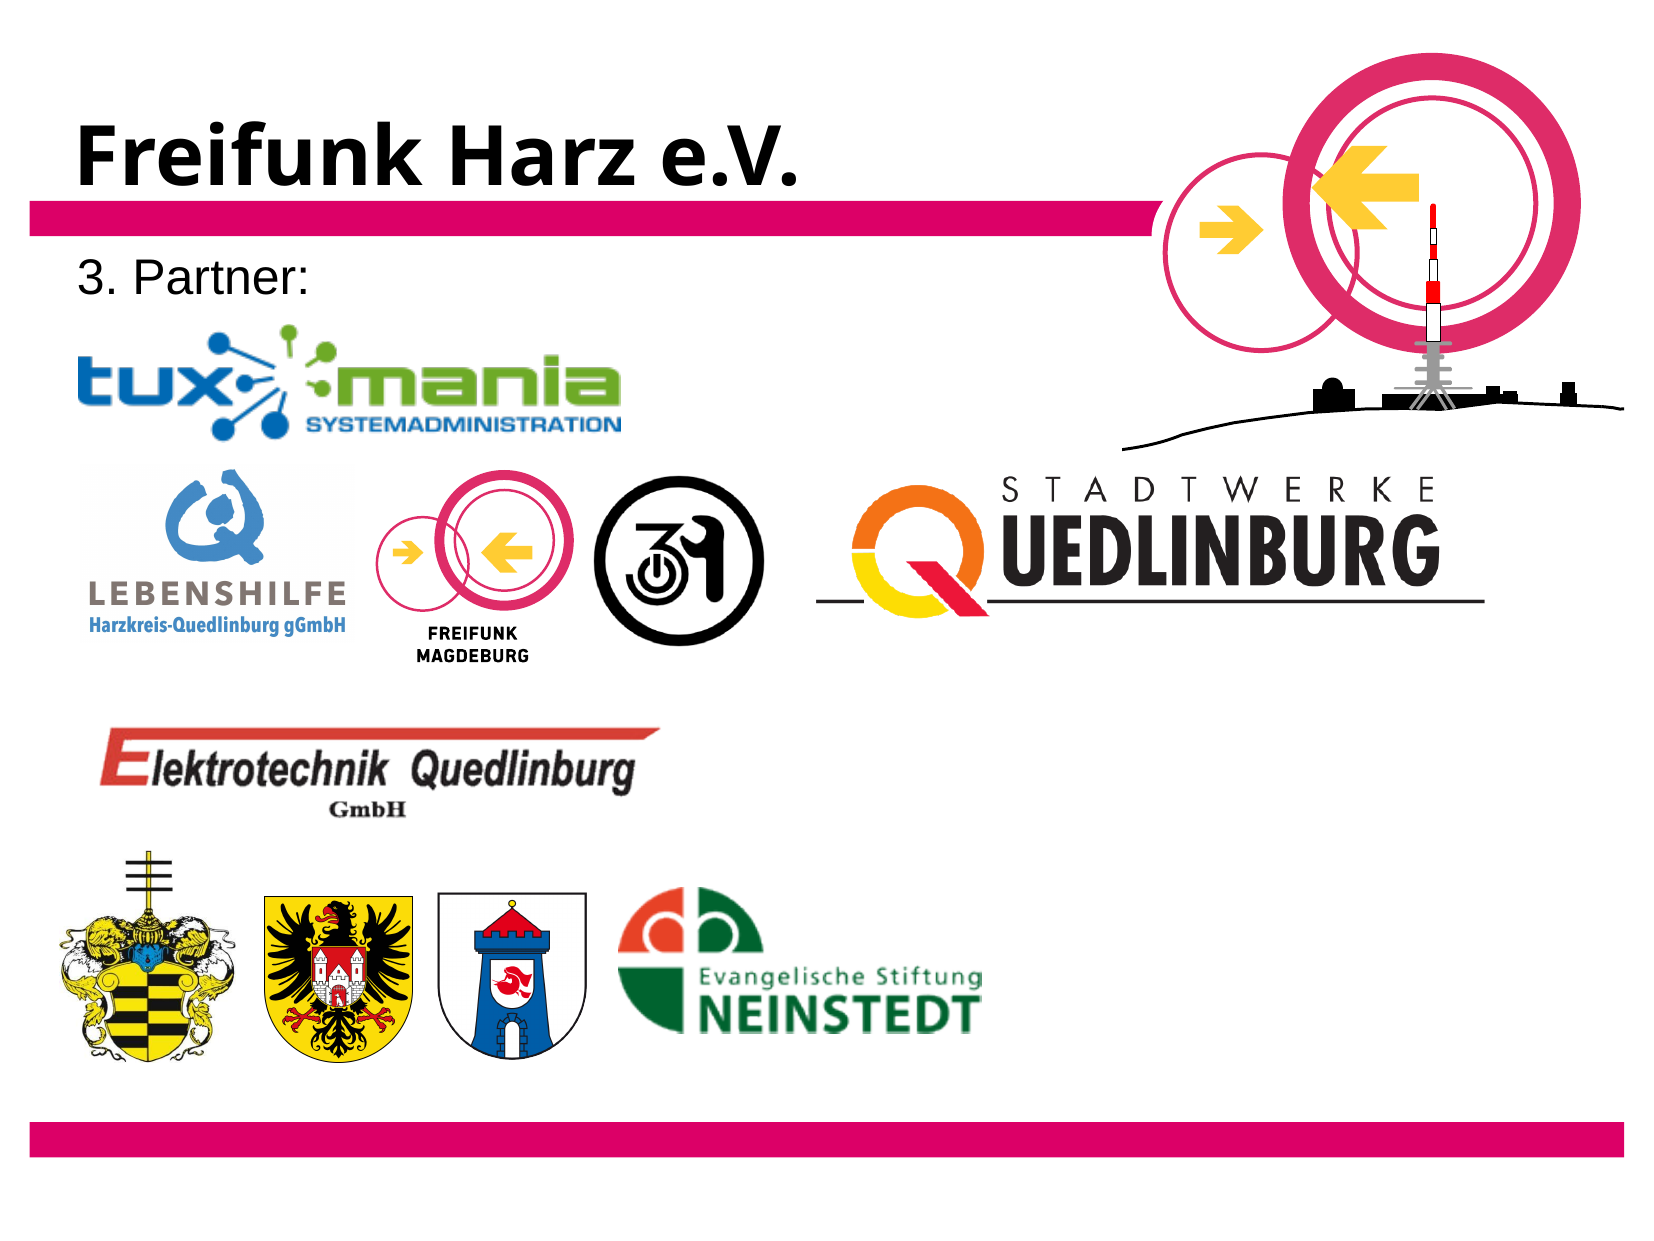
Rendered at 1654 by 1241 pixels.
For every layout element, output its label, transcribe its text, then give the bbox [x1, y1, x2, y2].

picture [88, 720, 678, 827]
picture [813, 472, 1487, 621]
picture [59, 850, 236, 1063]
subtitle 3. Partner: [76, 218, 697, 337]
picture [618, 887, 982, 1034]
picture [78, 324, 768, 680]
picture [434, 889, 590, 1063]
picture [264, 896, 413, 1063]
